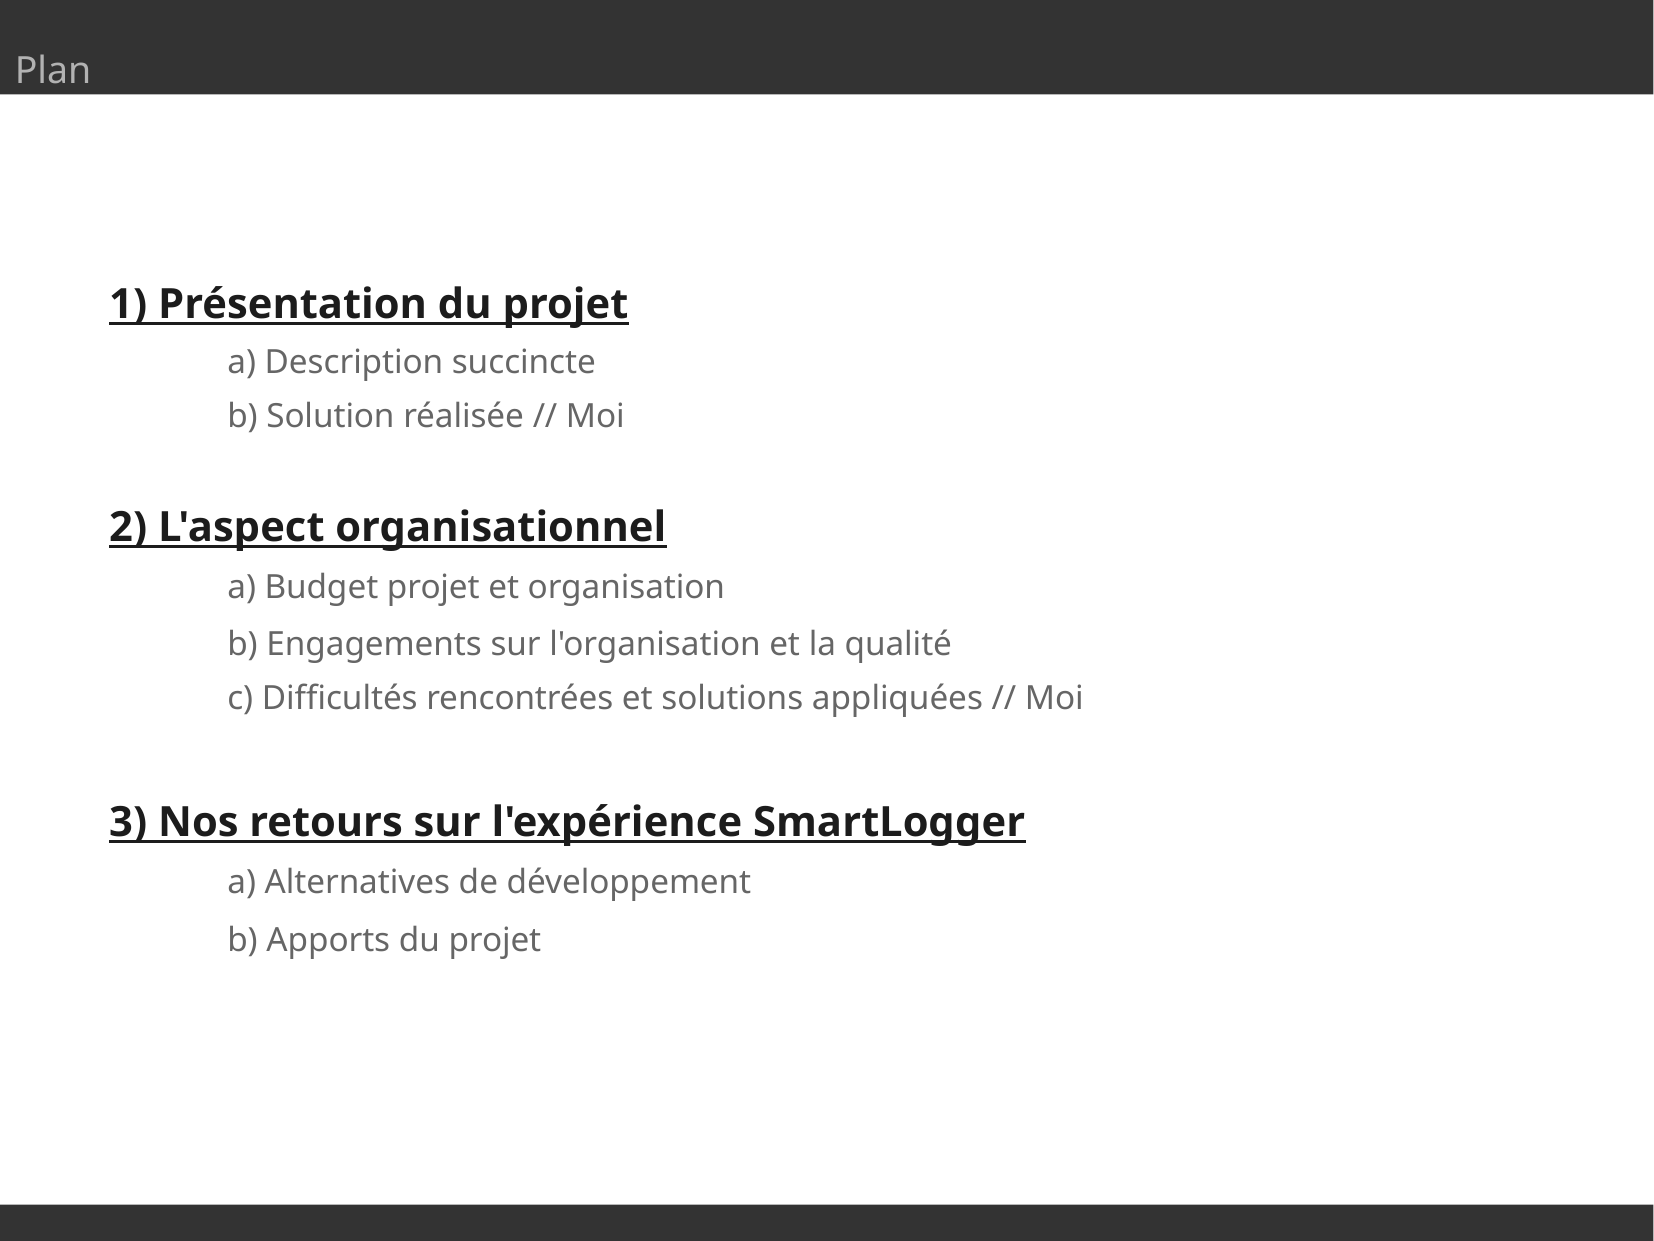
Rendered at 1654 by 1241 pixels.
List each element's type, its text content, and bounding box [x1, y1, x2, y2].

text_box a) Alternatives de développement [212, 850, 1300, 905]
text_box b) Engagements sur l'organisation et la qualité [212, 612, 1300, 666]
text_box b) Apports du projet [212, 908, 1300, 962]
text_box 2) L'aspect organisationnel [94, 489, 1300, 554]
text_box [0, 1204, 1654, 1241]
text_box b) Solution réalisée // Moi [212, 384, 1300, 439]
text_box [0, 0, 1654, 95]
text_box c) Difficultés rencontrées et solutions appliquées // Moi [212, 666, 1300, 721]
text_box 3) Nos retours sur l'expérience SmartLogger [94, 784, 1300, 849]
text_box 1) Présentation du projet [94, 266, 1300, 331]
text_box Plan [0, 35, 650, 95]
text_box a) Budget projet et organisation [212, 555, 1300, 610]
text_box a) Description succincte [212, 330, 1300, 384]
